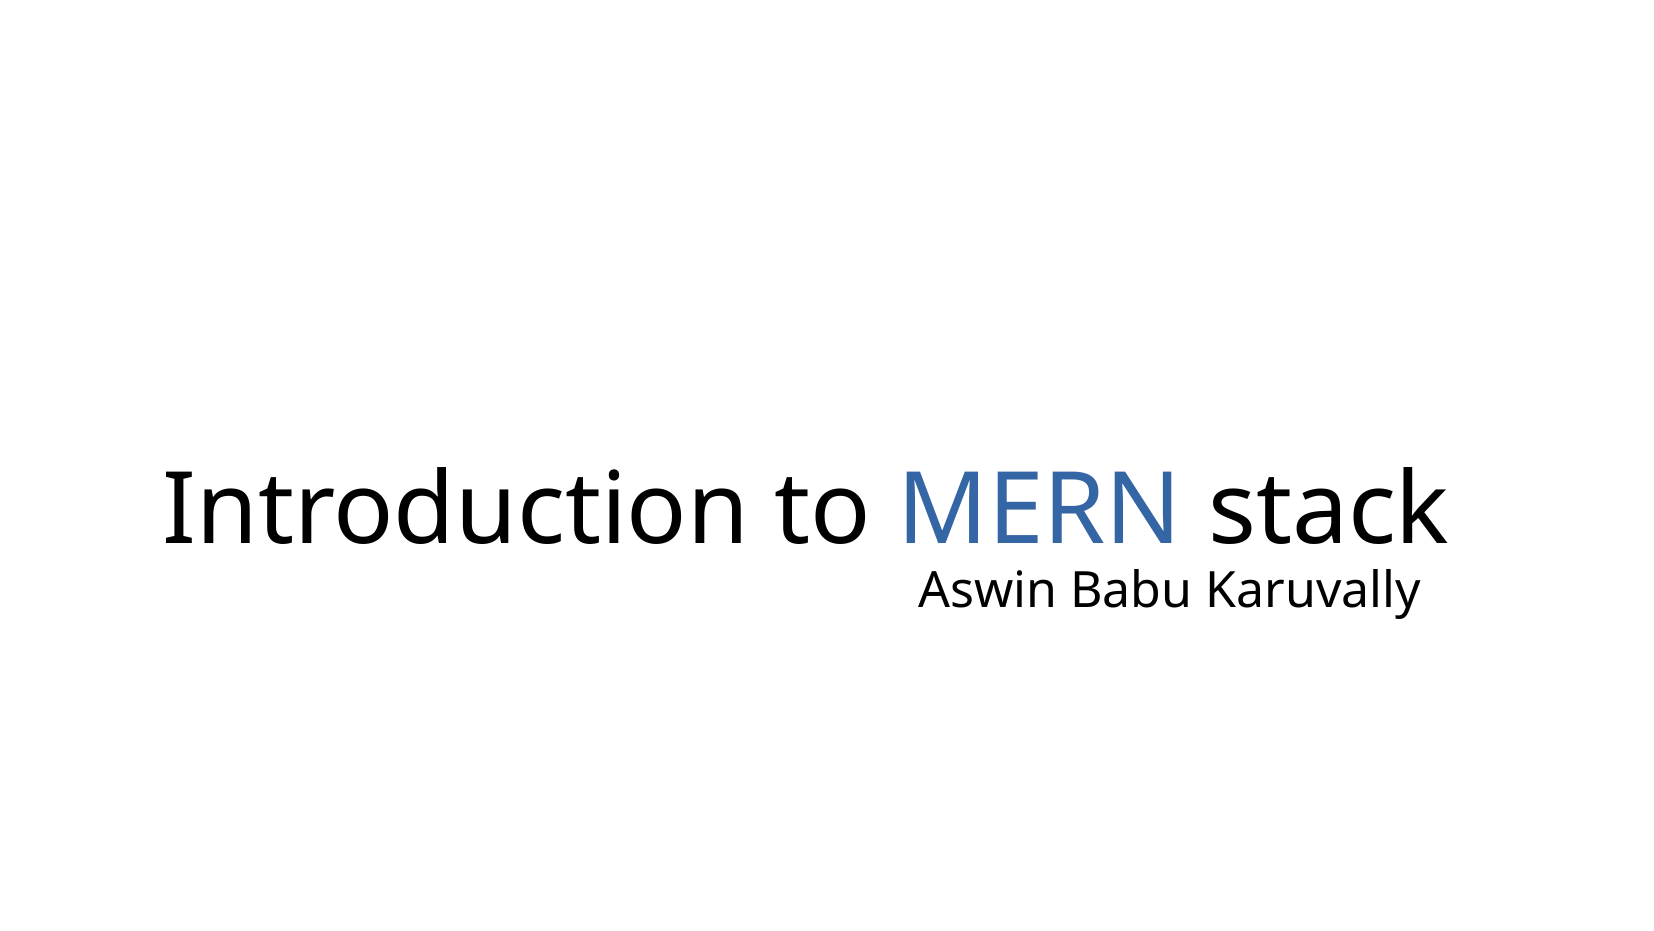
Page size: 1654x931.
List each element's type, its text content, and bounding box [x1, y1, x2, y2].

text_box Introduction to MERN stack [147, 428, 1441, 562]
text_box Aswin Babu Karuvally [903, 546, 1432, 621]
